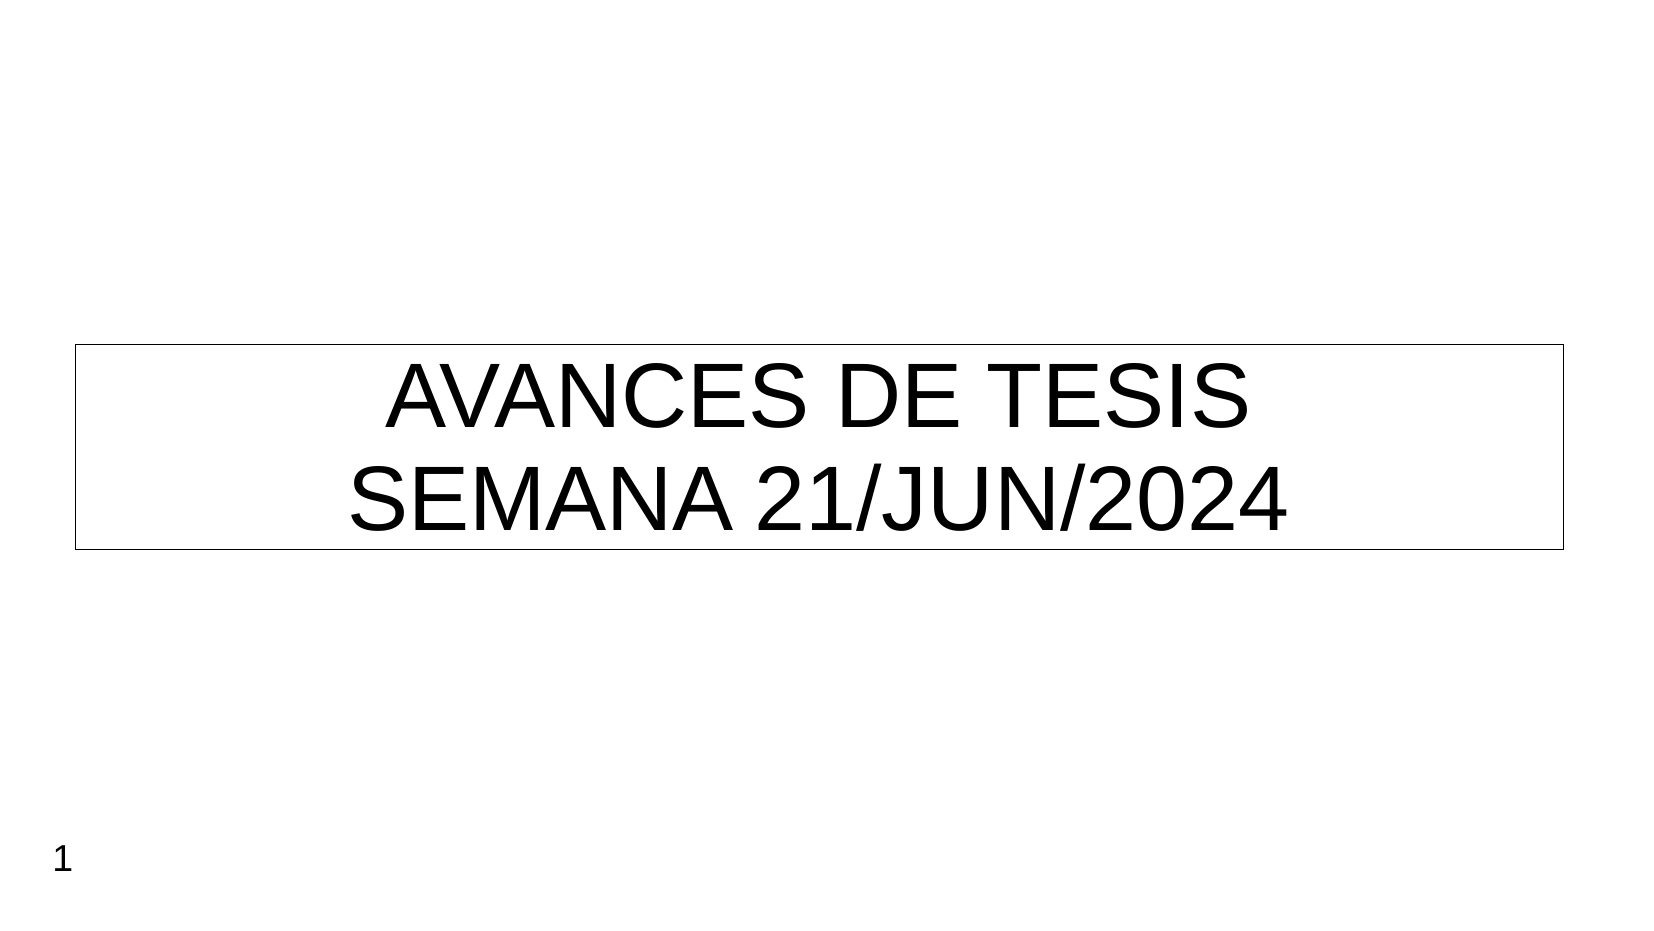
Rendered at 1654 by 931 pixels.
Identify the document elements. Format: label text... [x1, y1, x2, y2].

title AVANCES DE TESIS SEMANA 21/JUN/2024 [75, 344, 1564, 550]
text_box <number> [37, 829, 667, 901]
